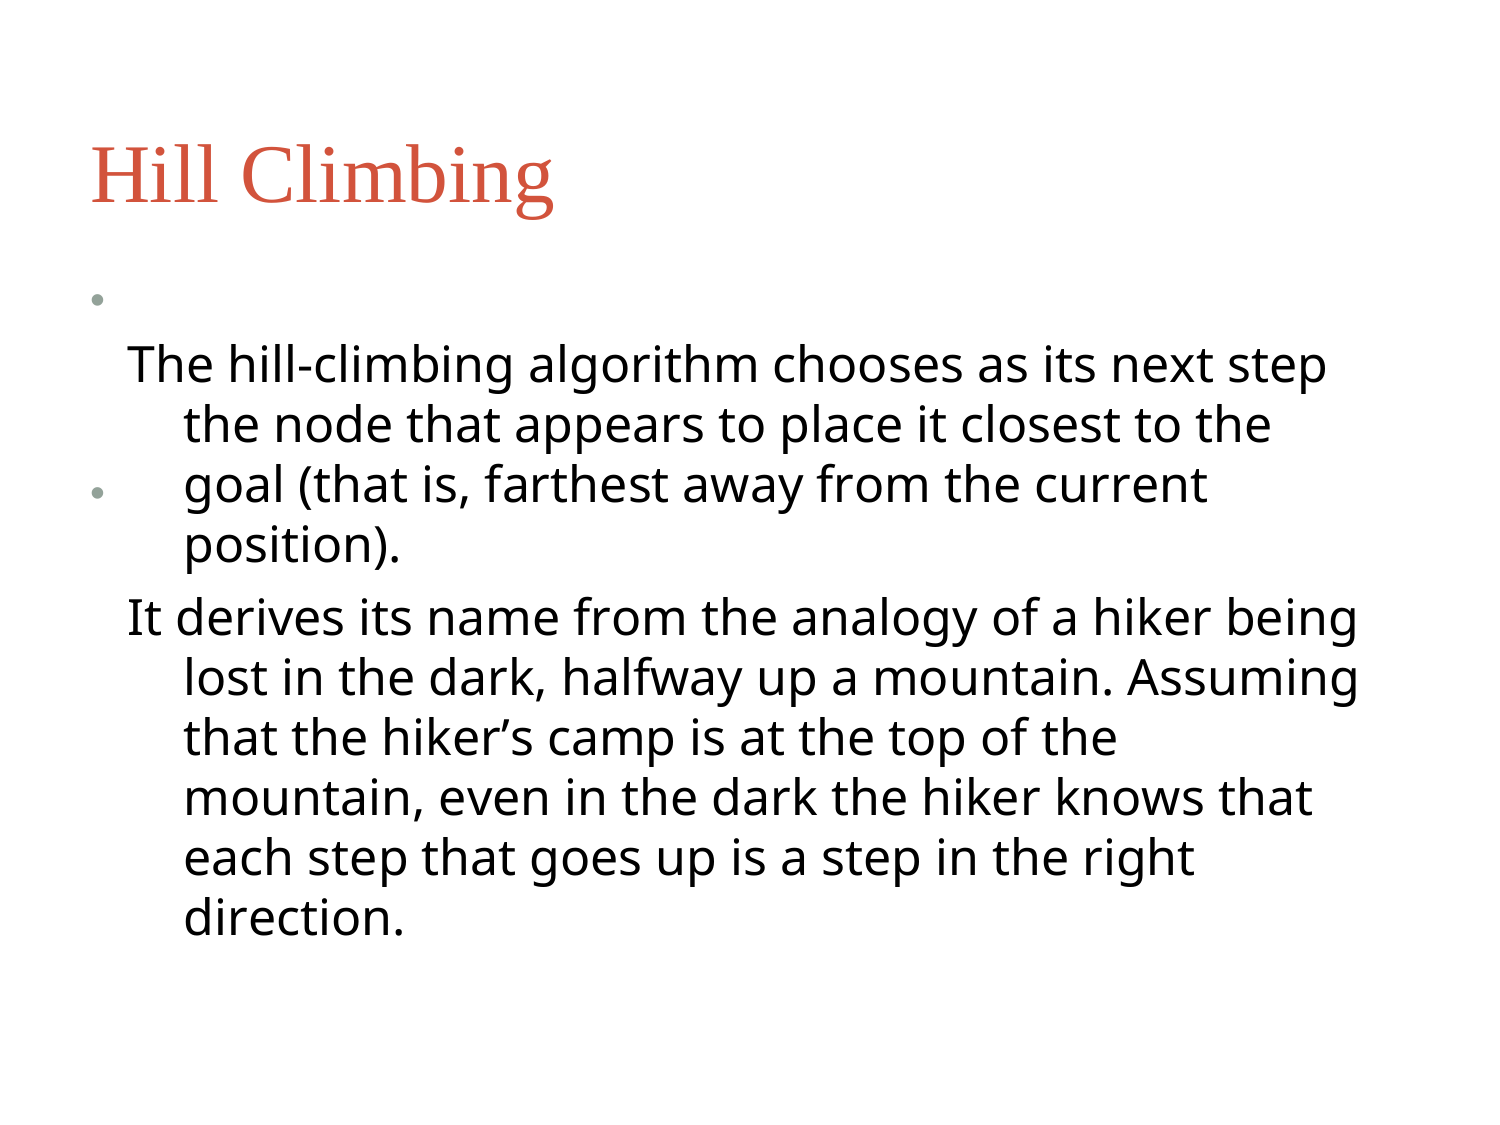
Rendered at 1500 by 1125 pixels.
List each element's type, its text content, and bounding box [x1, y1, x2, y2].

text_box Hill Climbing [75, 87, 1426, 250]
title [112, 99, 1387, 287]
text_box The hill-climbing algorithm chooses as its next step the node that appears to place it closest to the goal (that is, farthest away from the current position). It derives its name from the analogy of a hiker being lost in the dark, halfway up a mountain. Assuming that the hiker’s camp is at the top of the mountain, even in the dark the hiker knows that each step that goes up is a step in the right direction. [75, 262, 1426, 1075]
list The hill-climbing algorithm chooses as its next step the node that appears to place it closest to the goal (that is, farthest away from the current position). It derives its name from the analogy of a hiker being lost in the dark, halfway up a mountain. Assuming that the hiker’s camp is at the top of the mountain, even in the dark the hiker knows that each step that goes up is a step in the right direction. [112, 324, 1387, 999]
